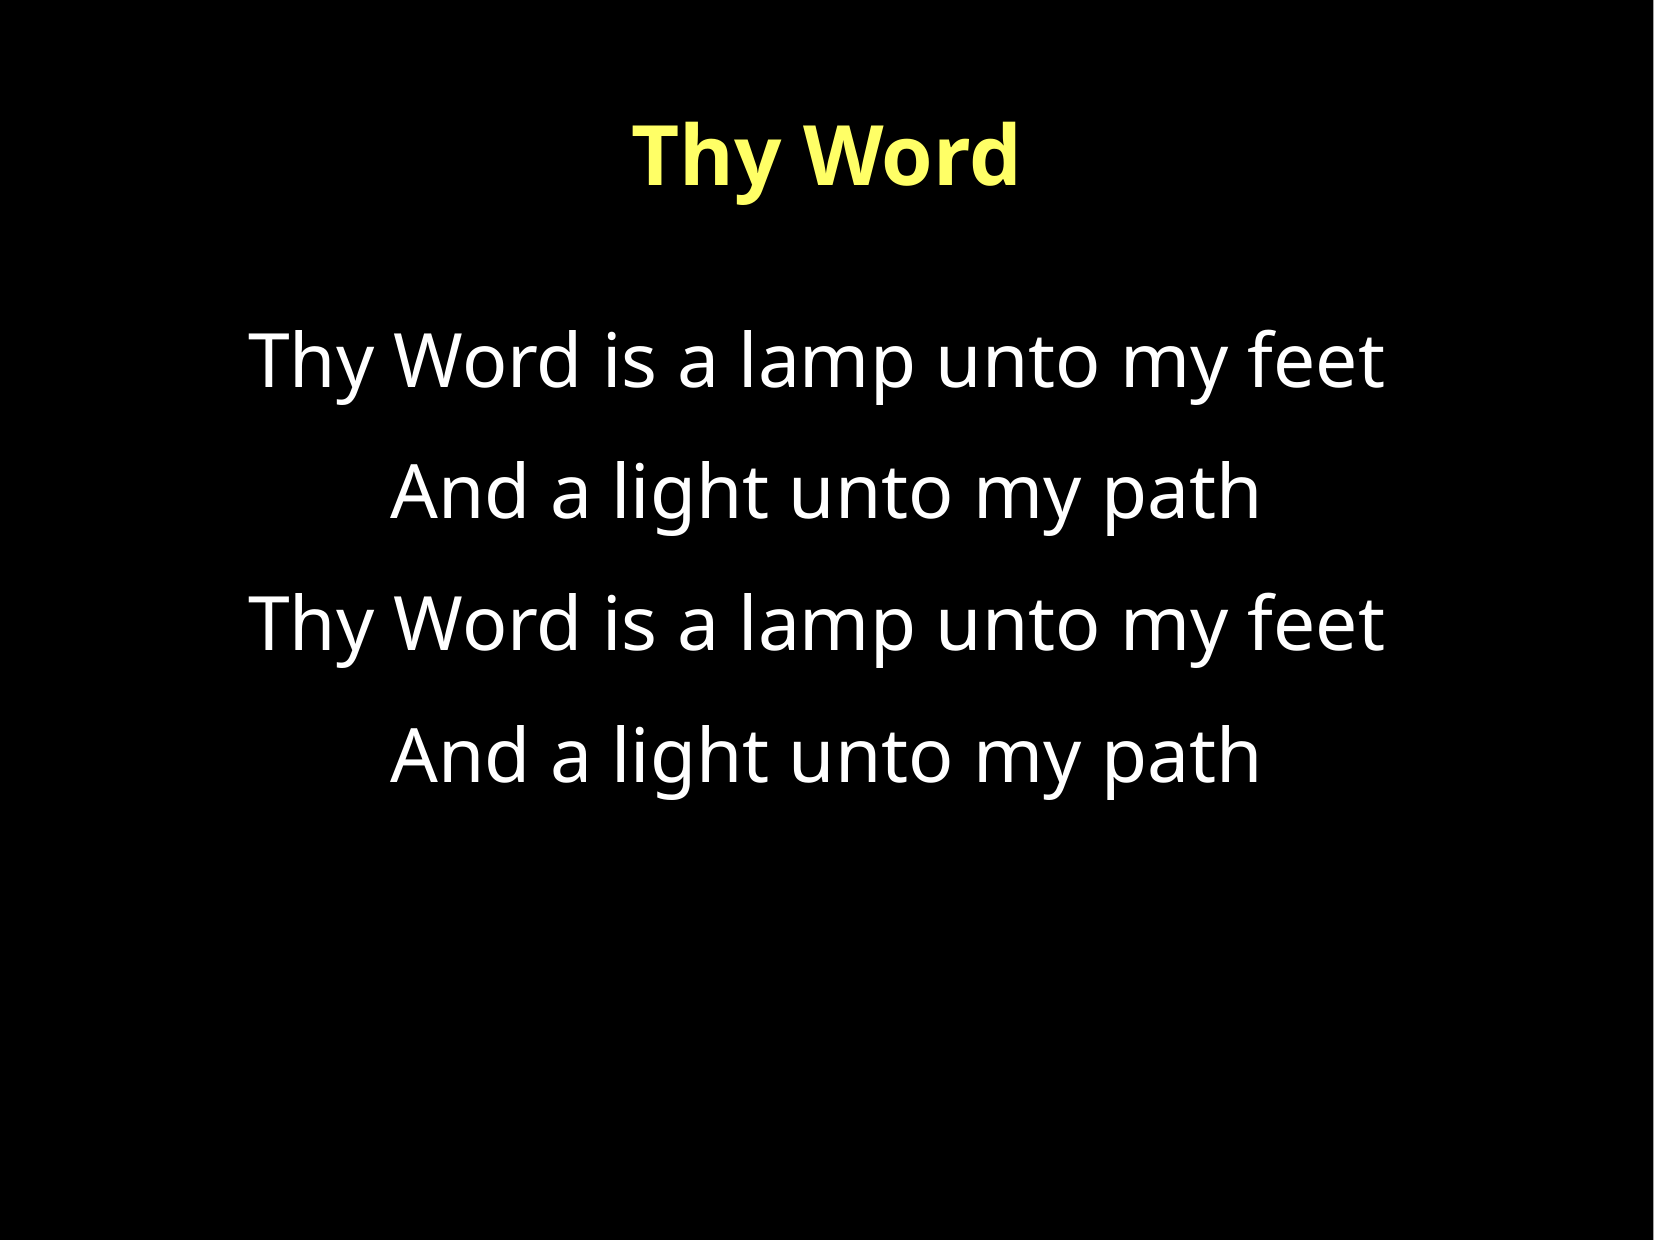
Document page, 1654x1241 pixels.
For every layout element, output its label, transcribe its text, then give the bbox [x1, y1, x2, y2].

title Thy Word [0, 49, 1654, 257]
list Thy Word is a lamp unto my feet And a light unto my path Thy Word is a lamp unto my feet And a light unto my path [0, 307, 1654, 1229]
